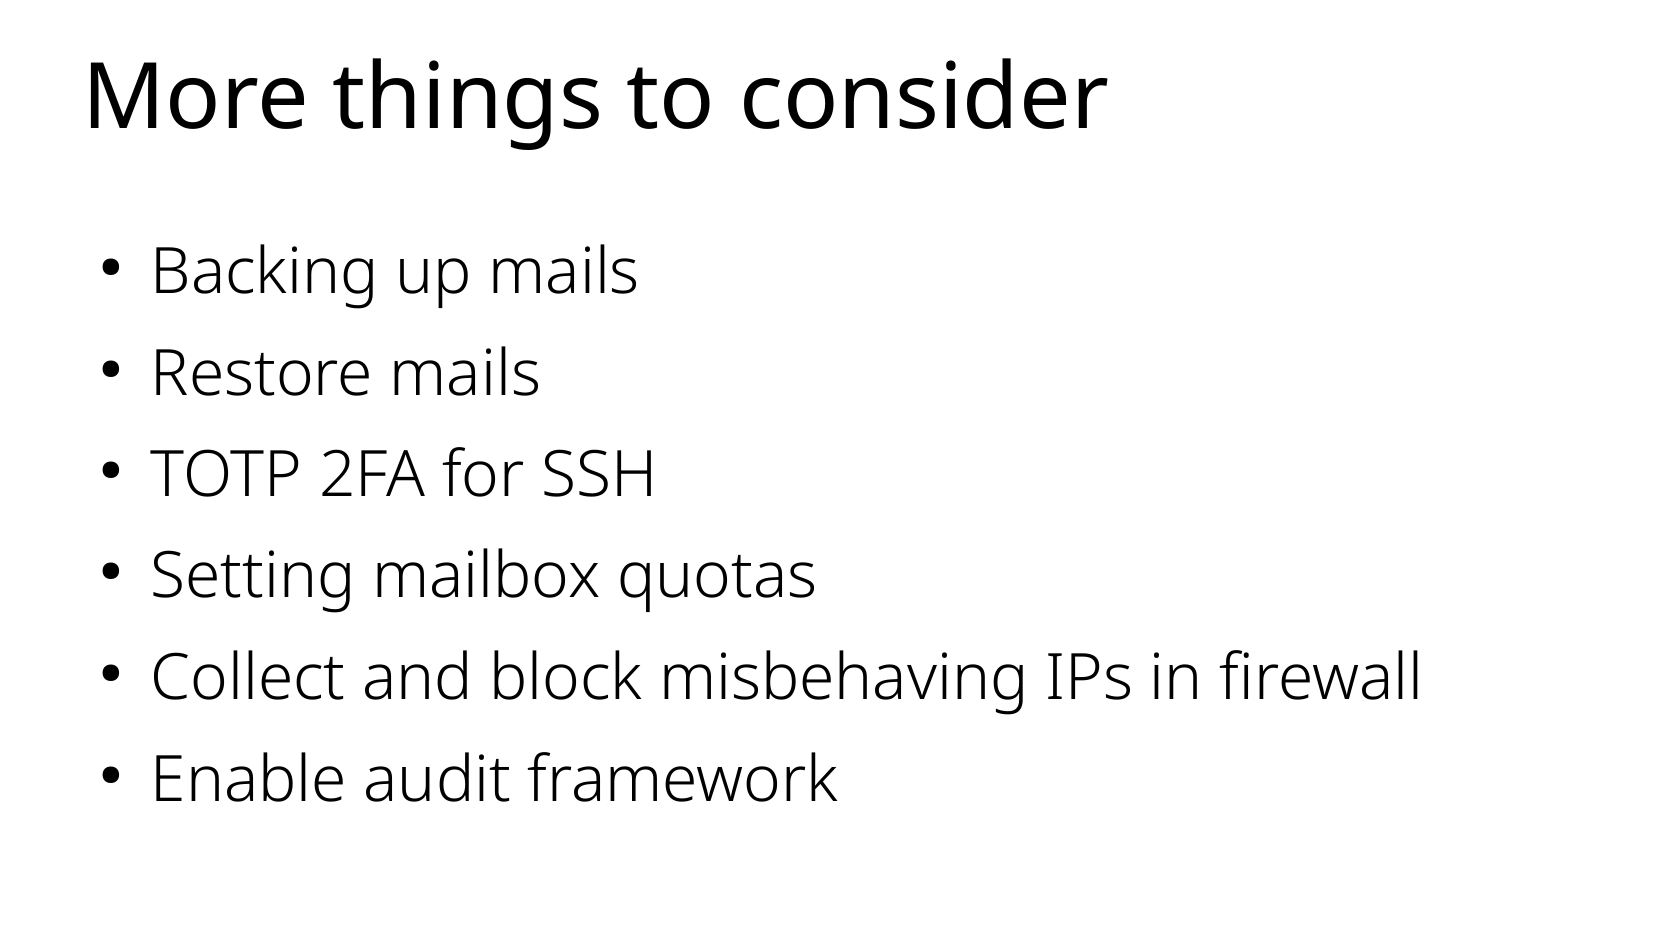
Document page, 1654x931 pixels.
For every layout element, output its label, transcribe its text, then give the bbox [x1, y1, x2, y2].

title More things to consider [82, 37, 1571, 150]
list Backing up mails Restore mails TOTP 2FA for SSH Setting mailbox quotas Collect and block misbehaving IPs in firewall Enable audit framework [82, 224, 1571, 825]
